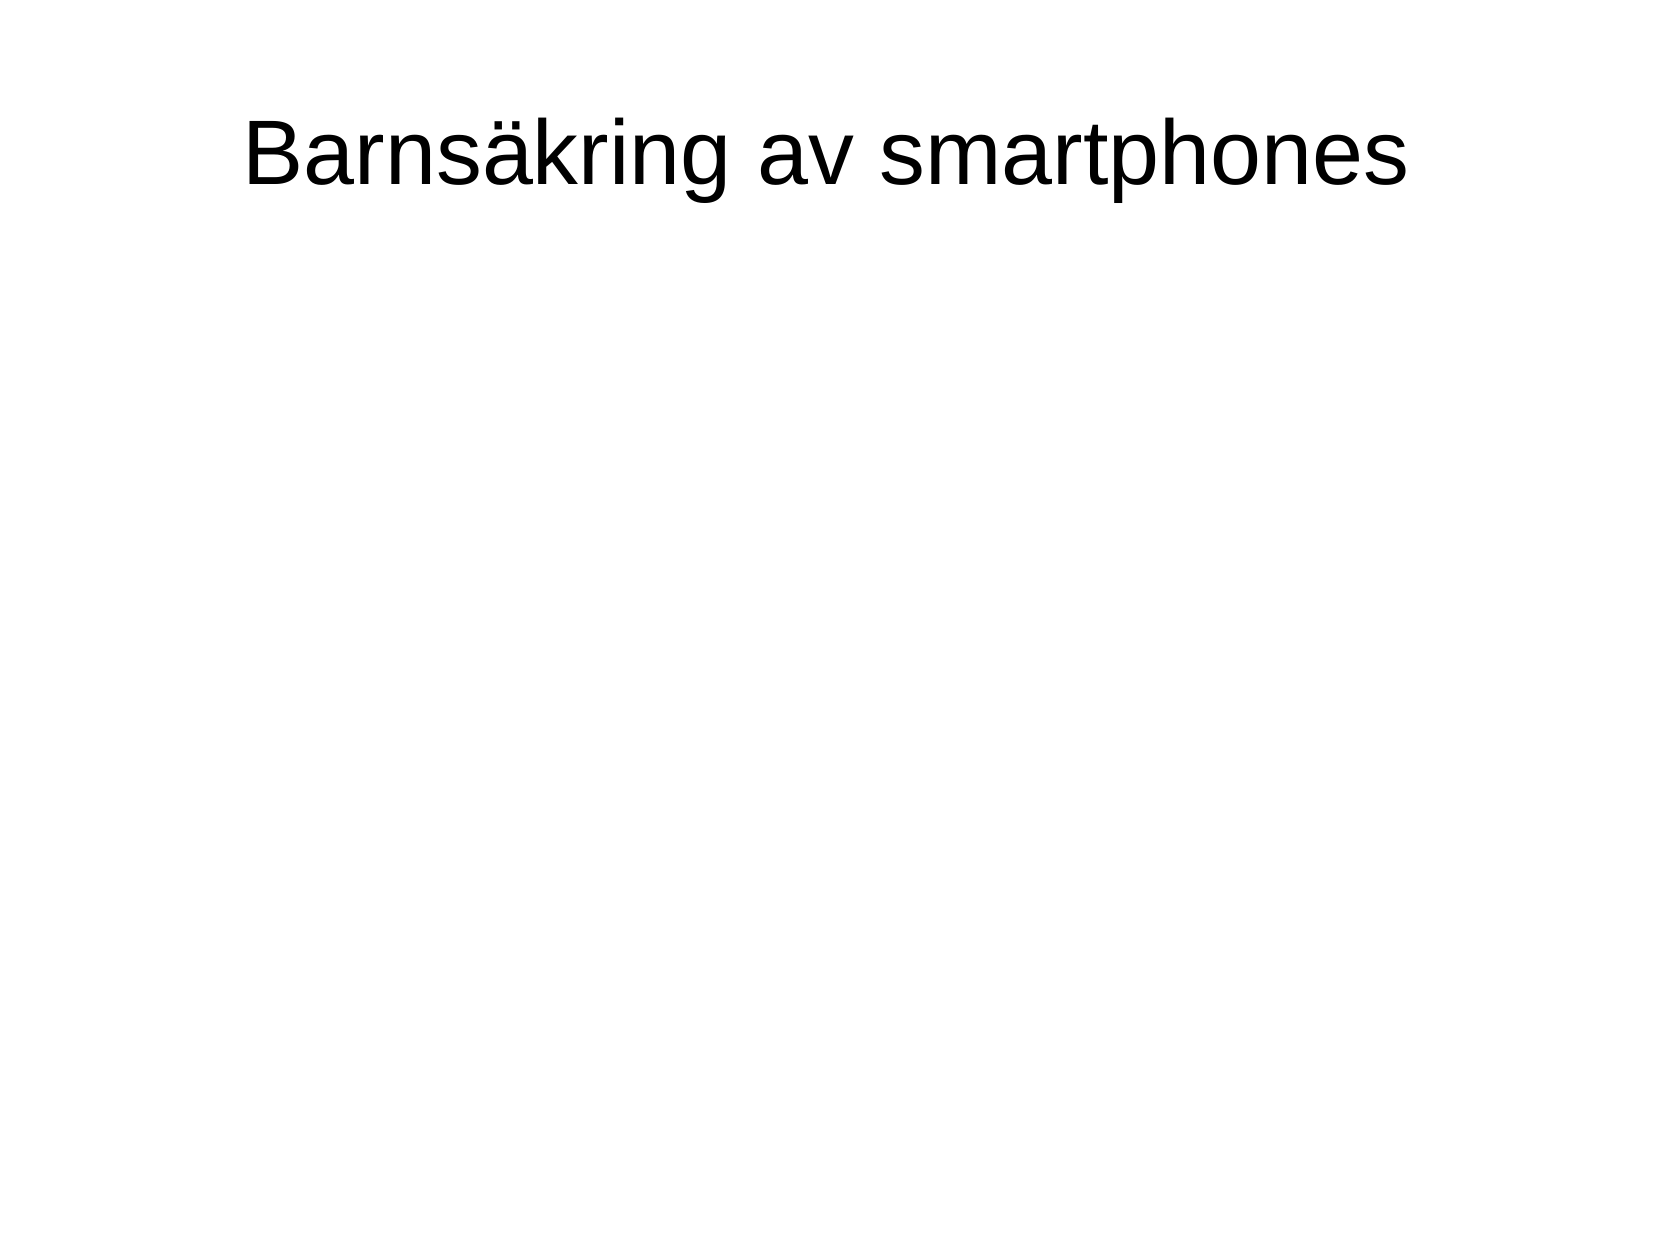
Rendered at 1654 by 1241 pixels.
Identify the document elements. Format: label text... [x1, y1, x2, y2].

title Barnsäkring av smartphones [82, 49, 1571, 257]
